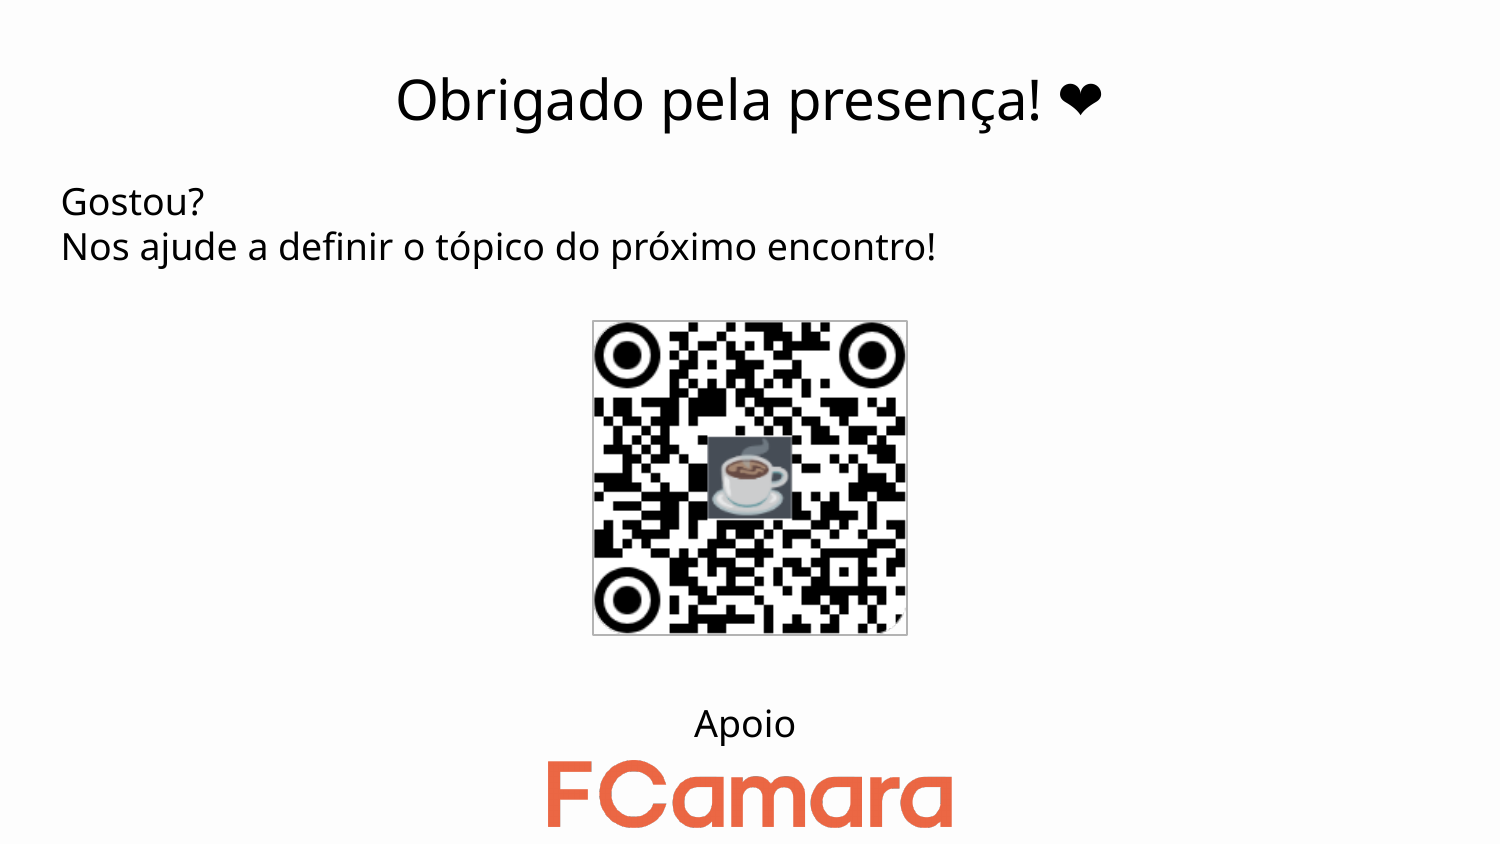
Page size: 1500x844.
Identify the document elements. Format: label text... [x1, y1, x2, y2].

picture [593, 321, 907, 635]
text_box Gostou? Nos ajude a definir o tópico do próximo encontro! [45, 163, 1455, 284]
text_box Apoio [36, 684, 1455, 760]
picture [548, 760, 952, 828]
title Obrigado pela presença! ❤️ [82, 78, 1418, 118]
